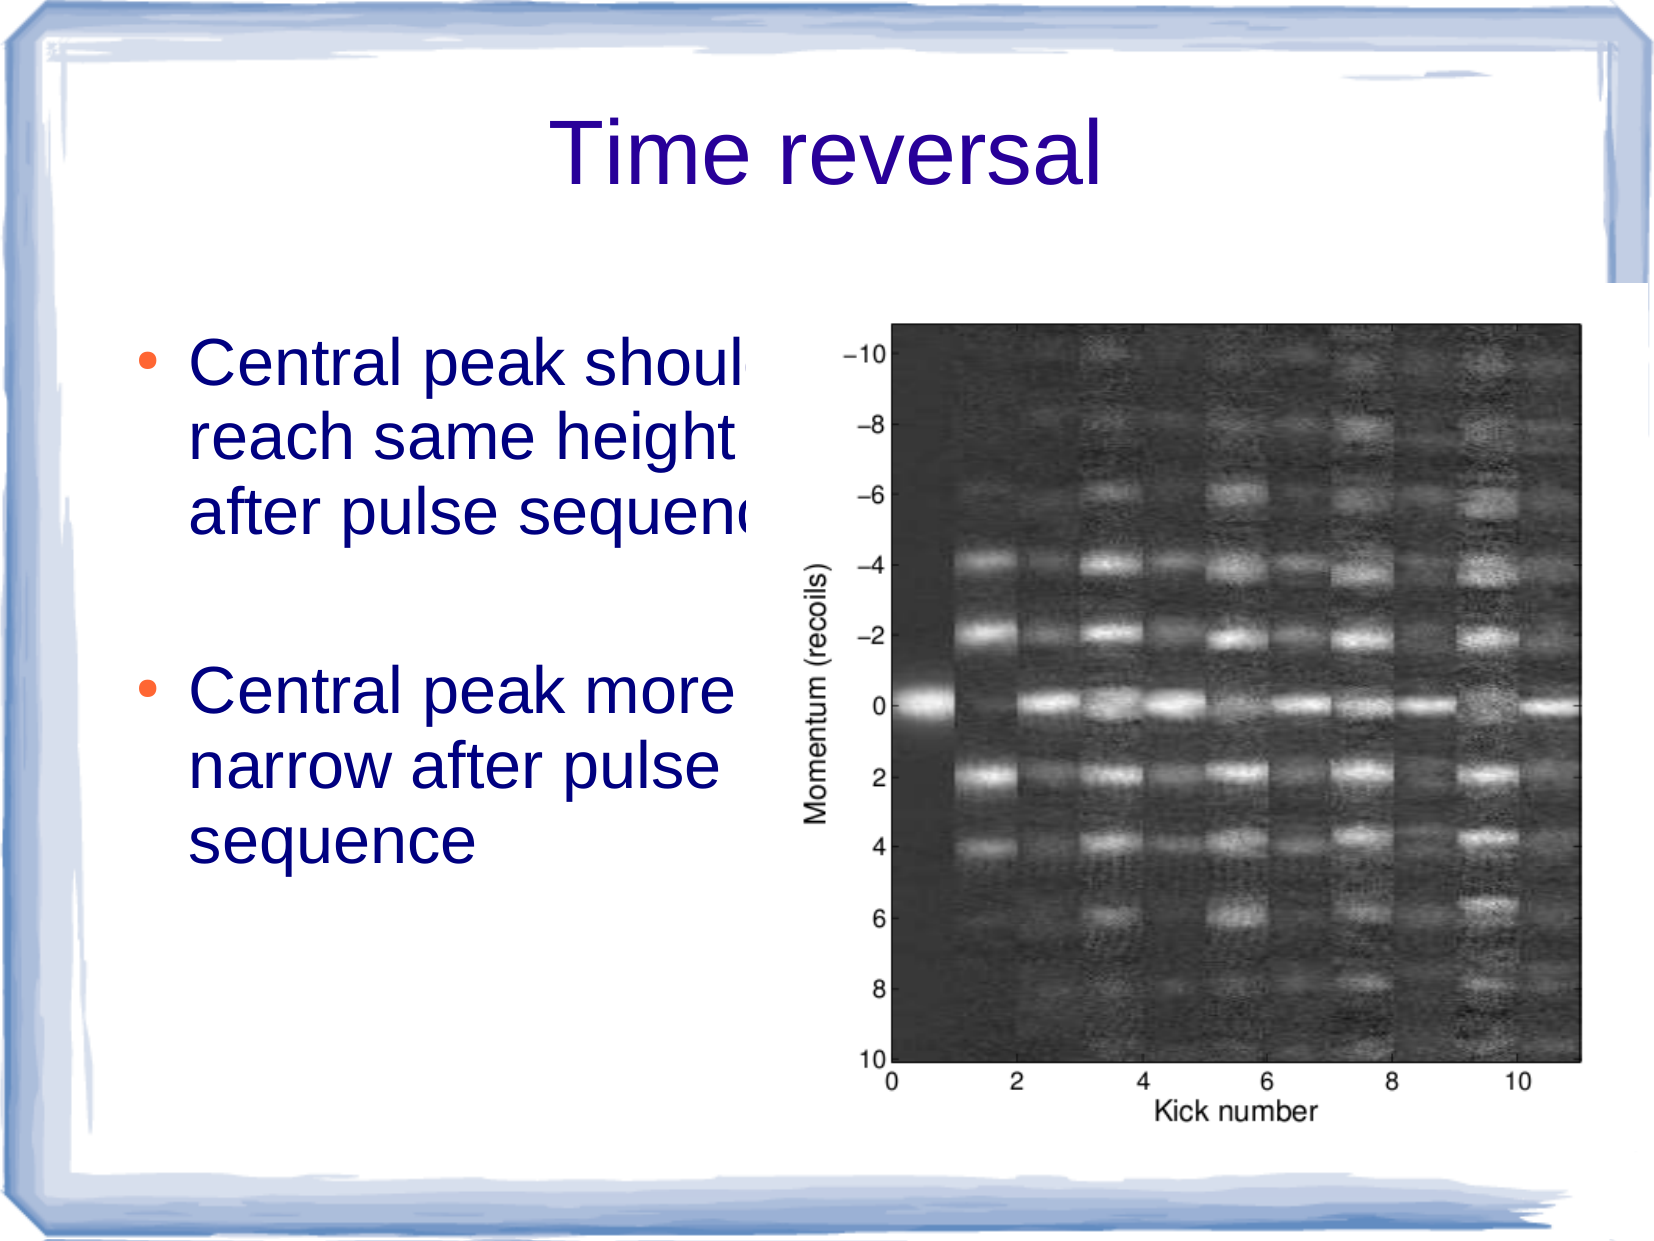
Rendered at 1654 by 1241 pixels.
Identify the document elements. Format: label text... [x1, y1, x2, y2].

list Central peak should reach same height after pulse sequence Central peak more narrow after pulse sequence [118, 324, 746, 1144]
title Time reversal [82, 49, 1571, 257]
picture [0, 0, 1654, 1241]
